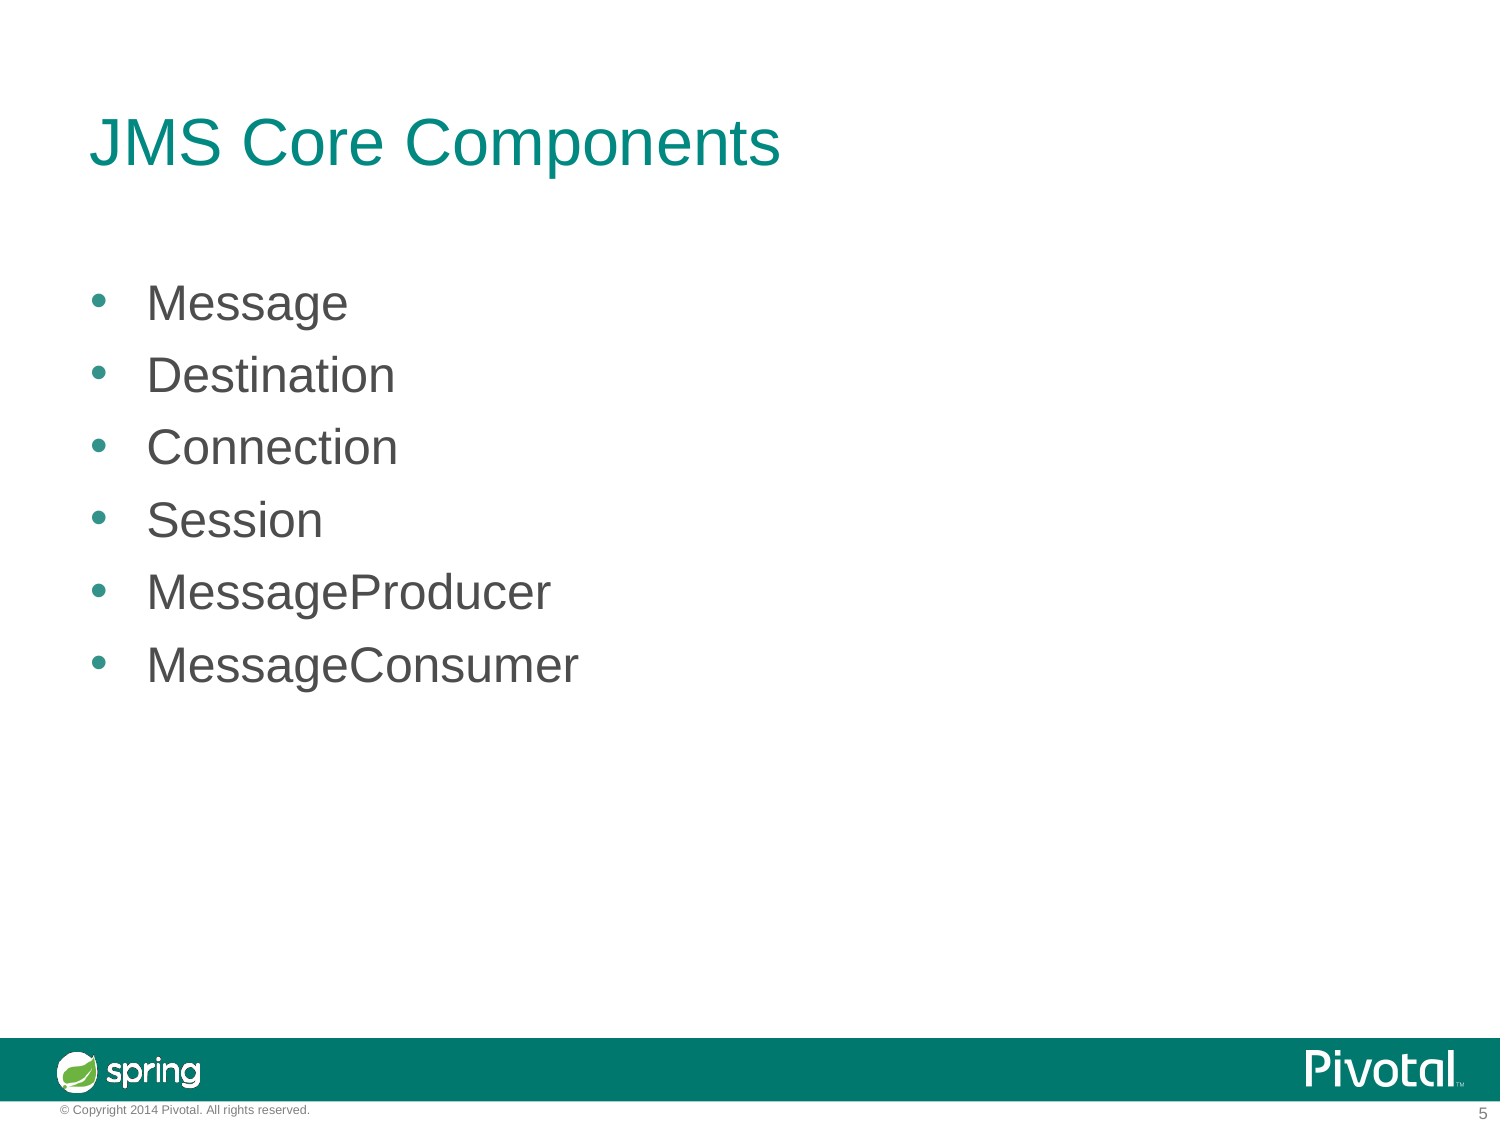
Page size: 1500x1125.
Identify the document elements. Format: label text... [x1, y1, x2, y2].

picture [1306, 1050, 1464, 1087]
list Message Destination Connection Session MessageProducer MessageConsumer [75, 262, 1426, 1005]
picture [32, 1041, 210, 1103]
title JMS Core Components [75, 44, 1426, 233]
